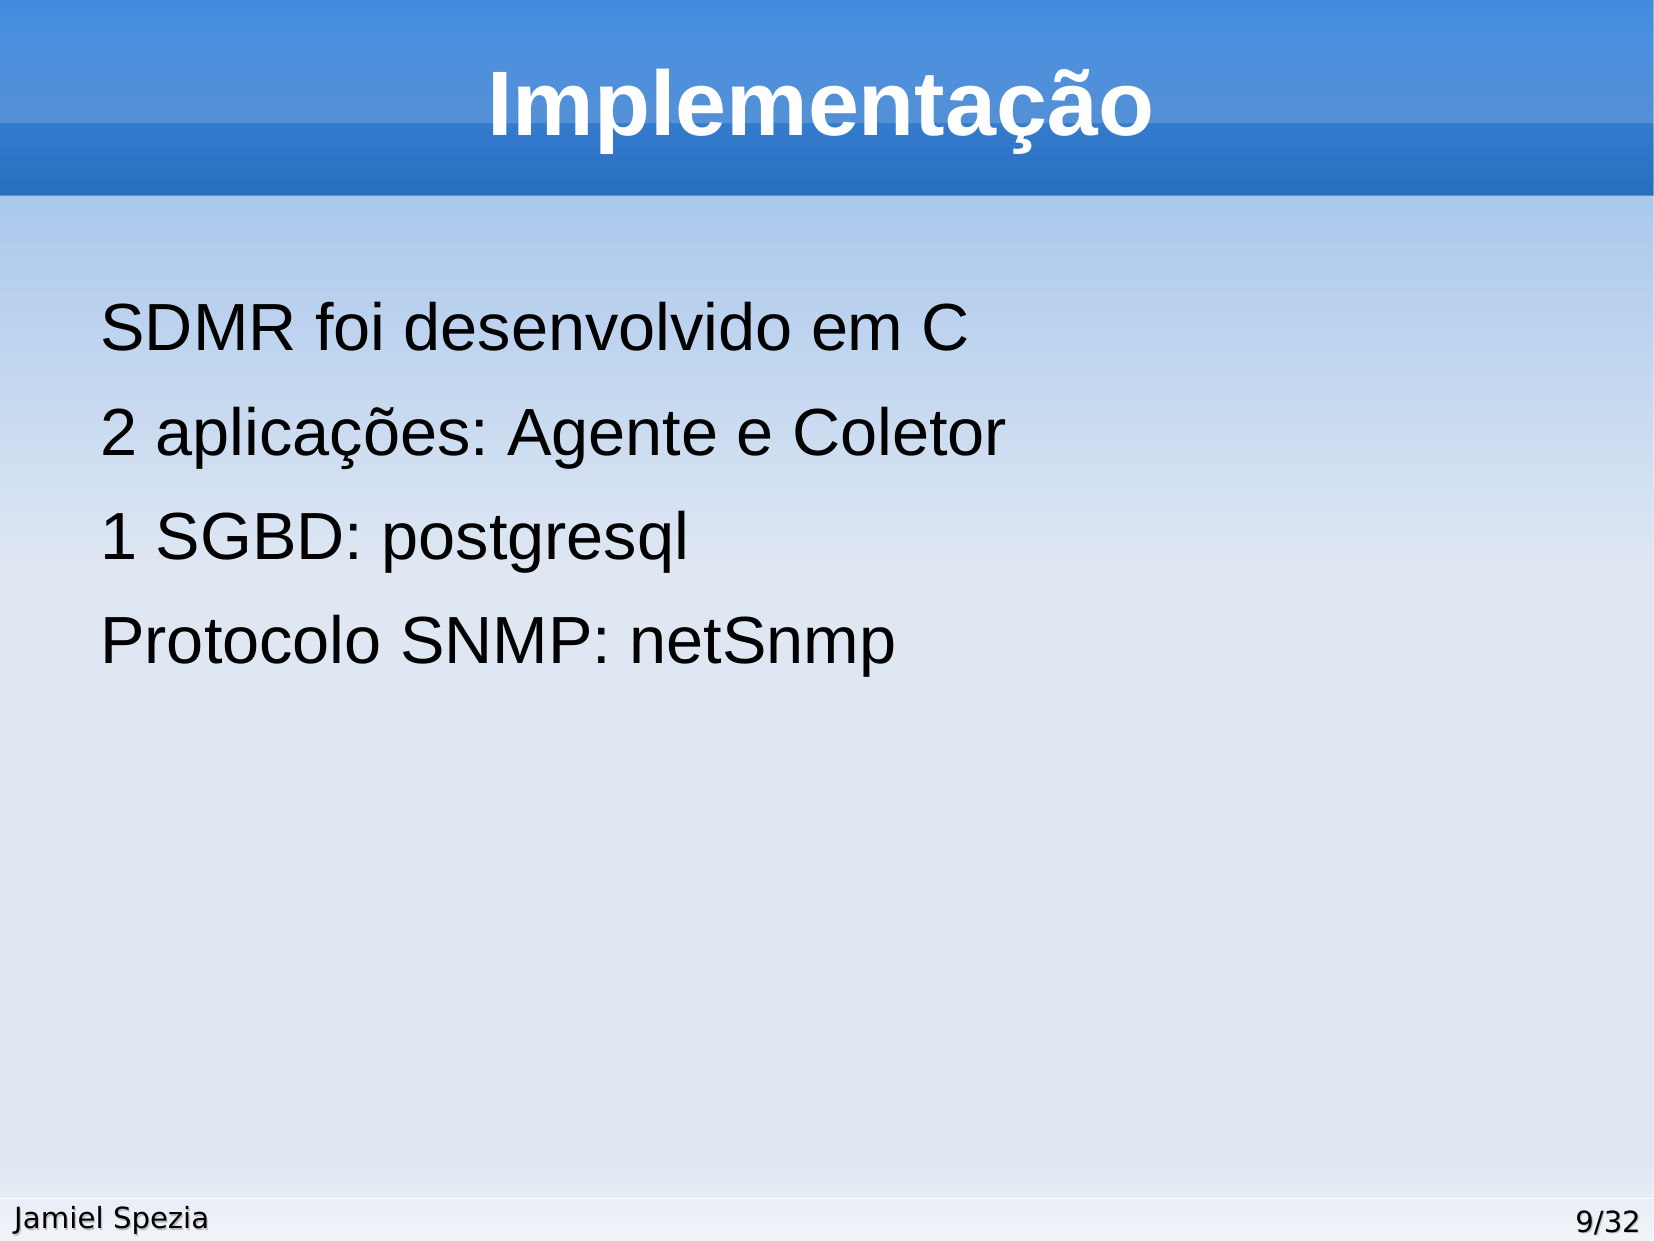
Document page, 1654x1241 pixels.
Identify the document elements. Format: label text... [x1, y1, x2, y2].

picture [0, 1199, 1654, 1241]
picture [0, 0, 1654, 1198]
list SDMR foi desenvolvido em C 2 aplicações: Agente e Coletor 1 SGBD: postgresql Protocolo SNMP: netSnmp [82, 290, 1571, 1094]
title Implementação [76, 0, 1566, 208]
